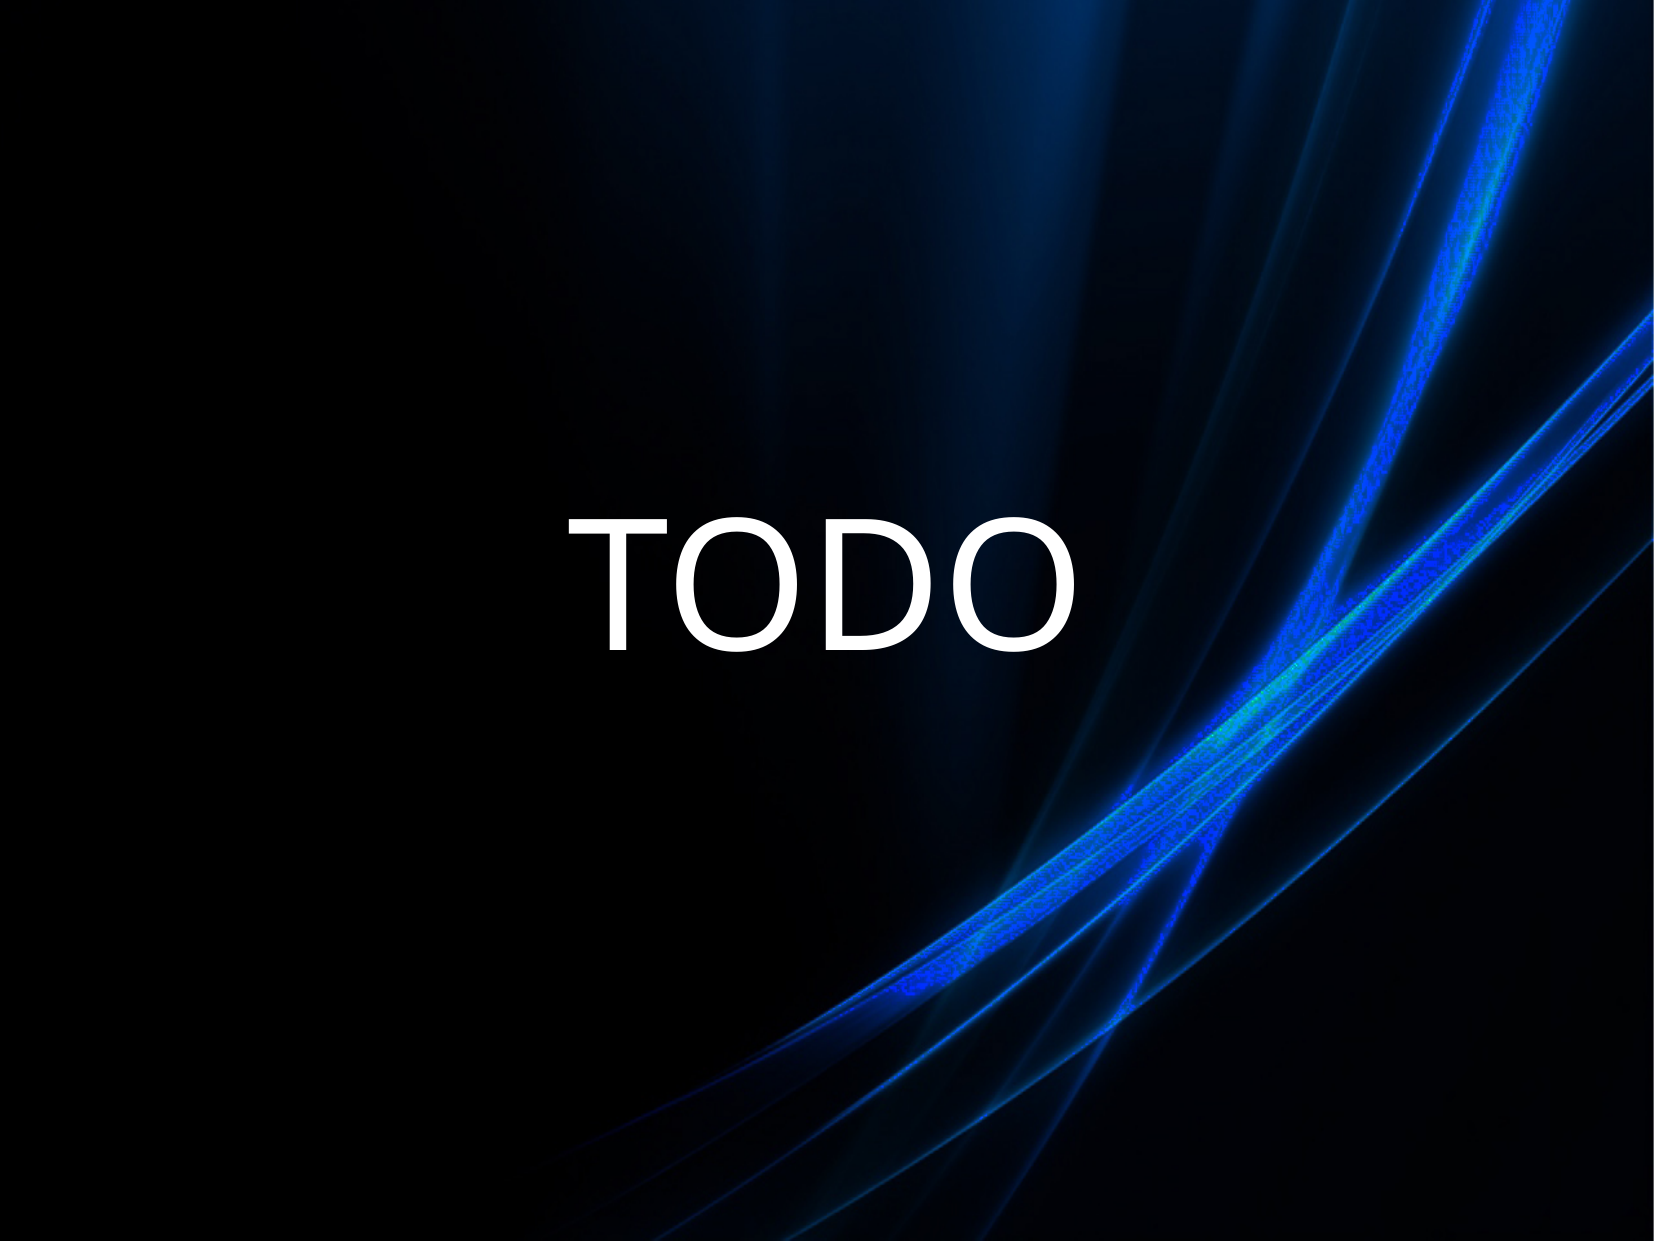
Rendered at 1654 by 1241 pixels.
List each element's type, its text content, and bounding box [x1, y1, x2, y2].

picture [0, 0, 1654, 1241]
subtitle TODO [82, 49, 1571, 1109]
